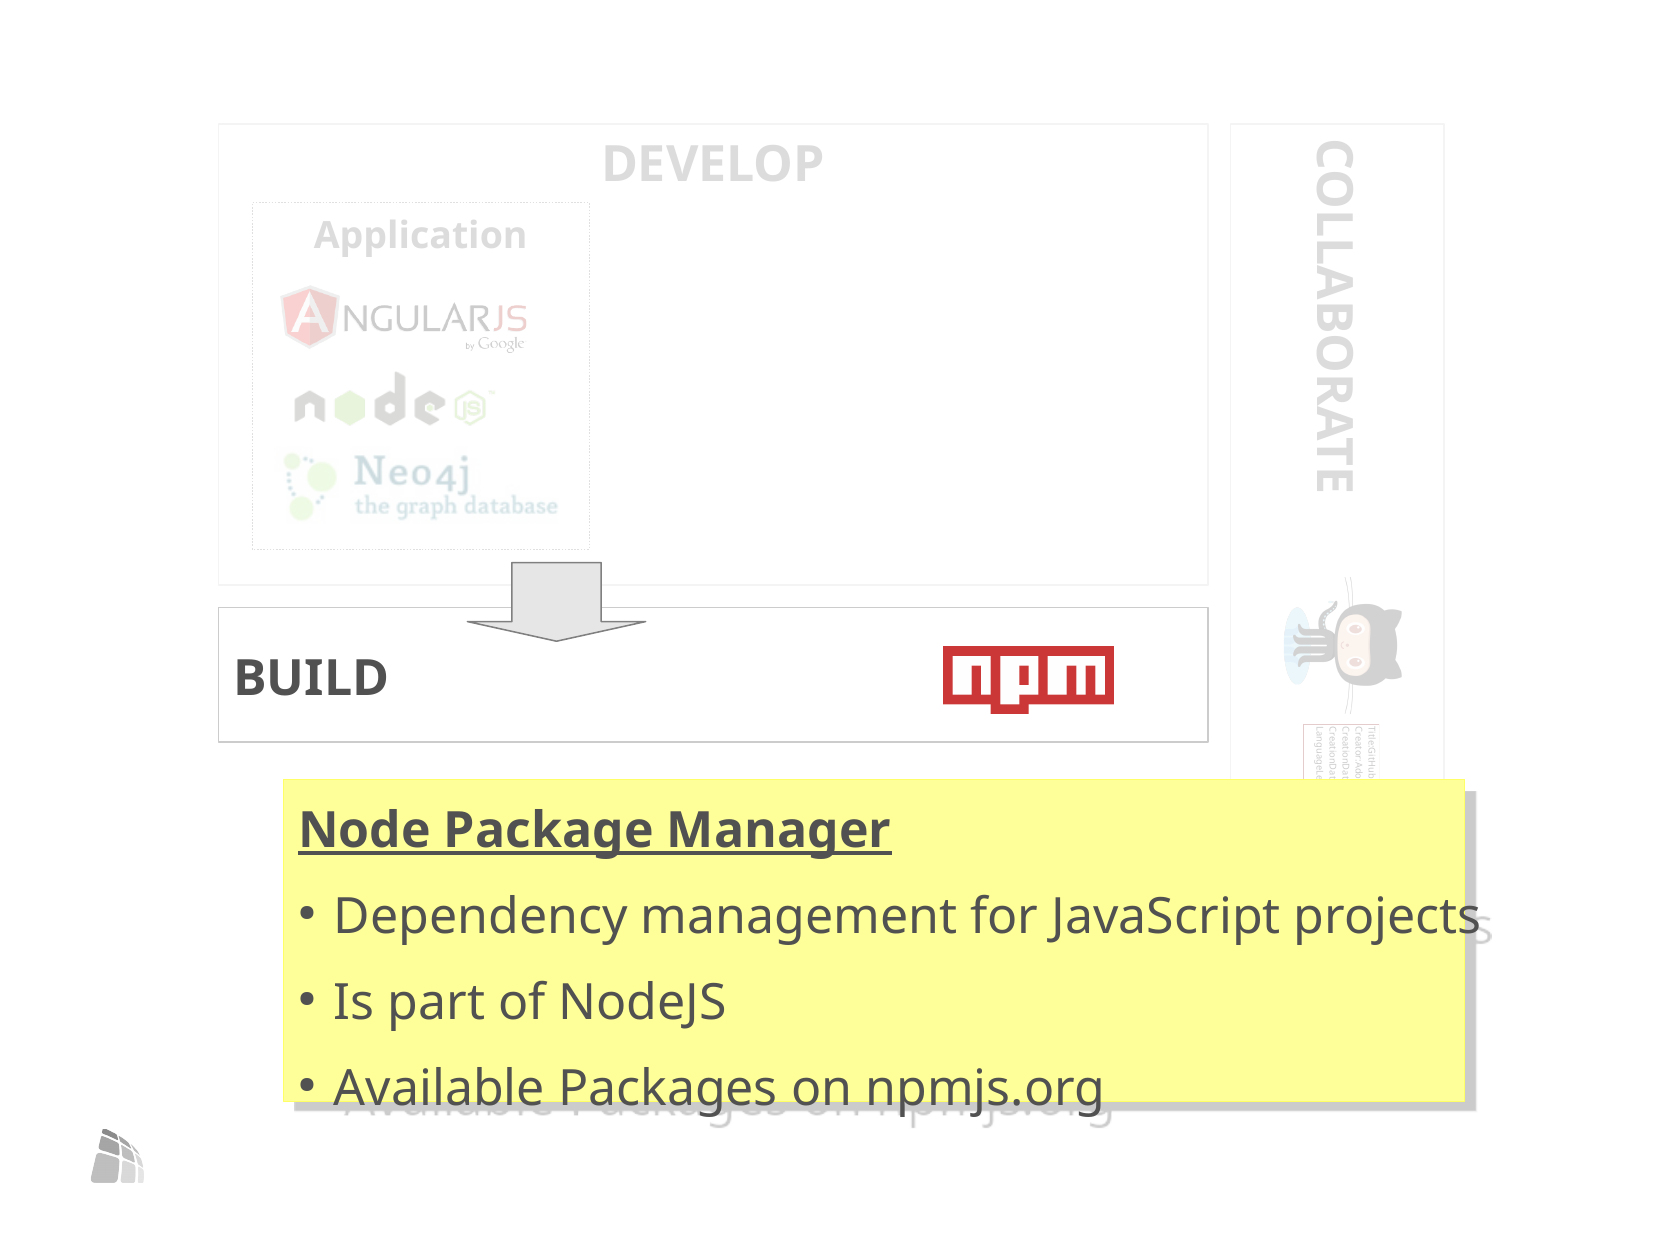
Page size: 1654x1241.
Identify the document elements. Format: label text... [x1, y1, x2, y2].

text_box [1465, 920, 1474, 930]
text_box Node Package Manager Dependency management for JavaScript projects Is part of NodeJS Available Packages on npmjs.org [283, 779, 1465, 1102]
text_box [721, 1102, 900, 1111]
text_box [982, 1102, 1096, 1111]
picture [943, 646, 1114, 714]
text_box [141, 35, 1571, 1111]
text_box [904, 1102, 977, 1111]
picture [82, 1129, 144, 1183]
text_box BUILD [218, 607, 1208, 743]
